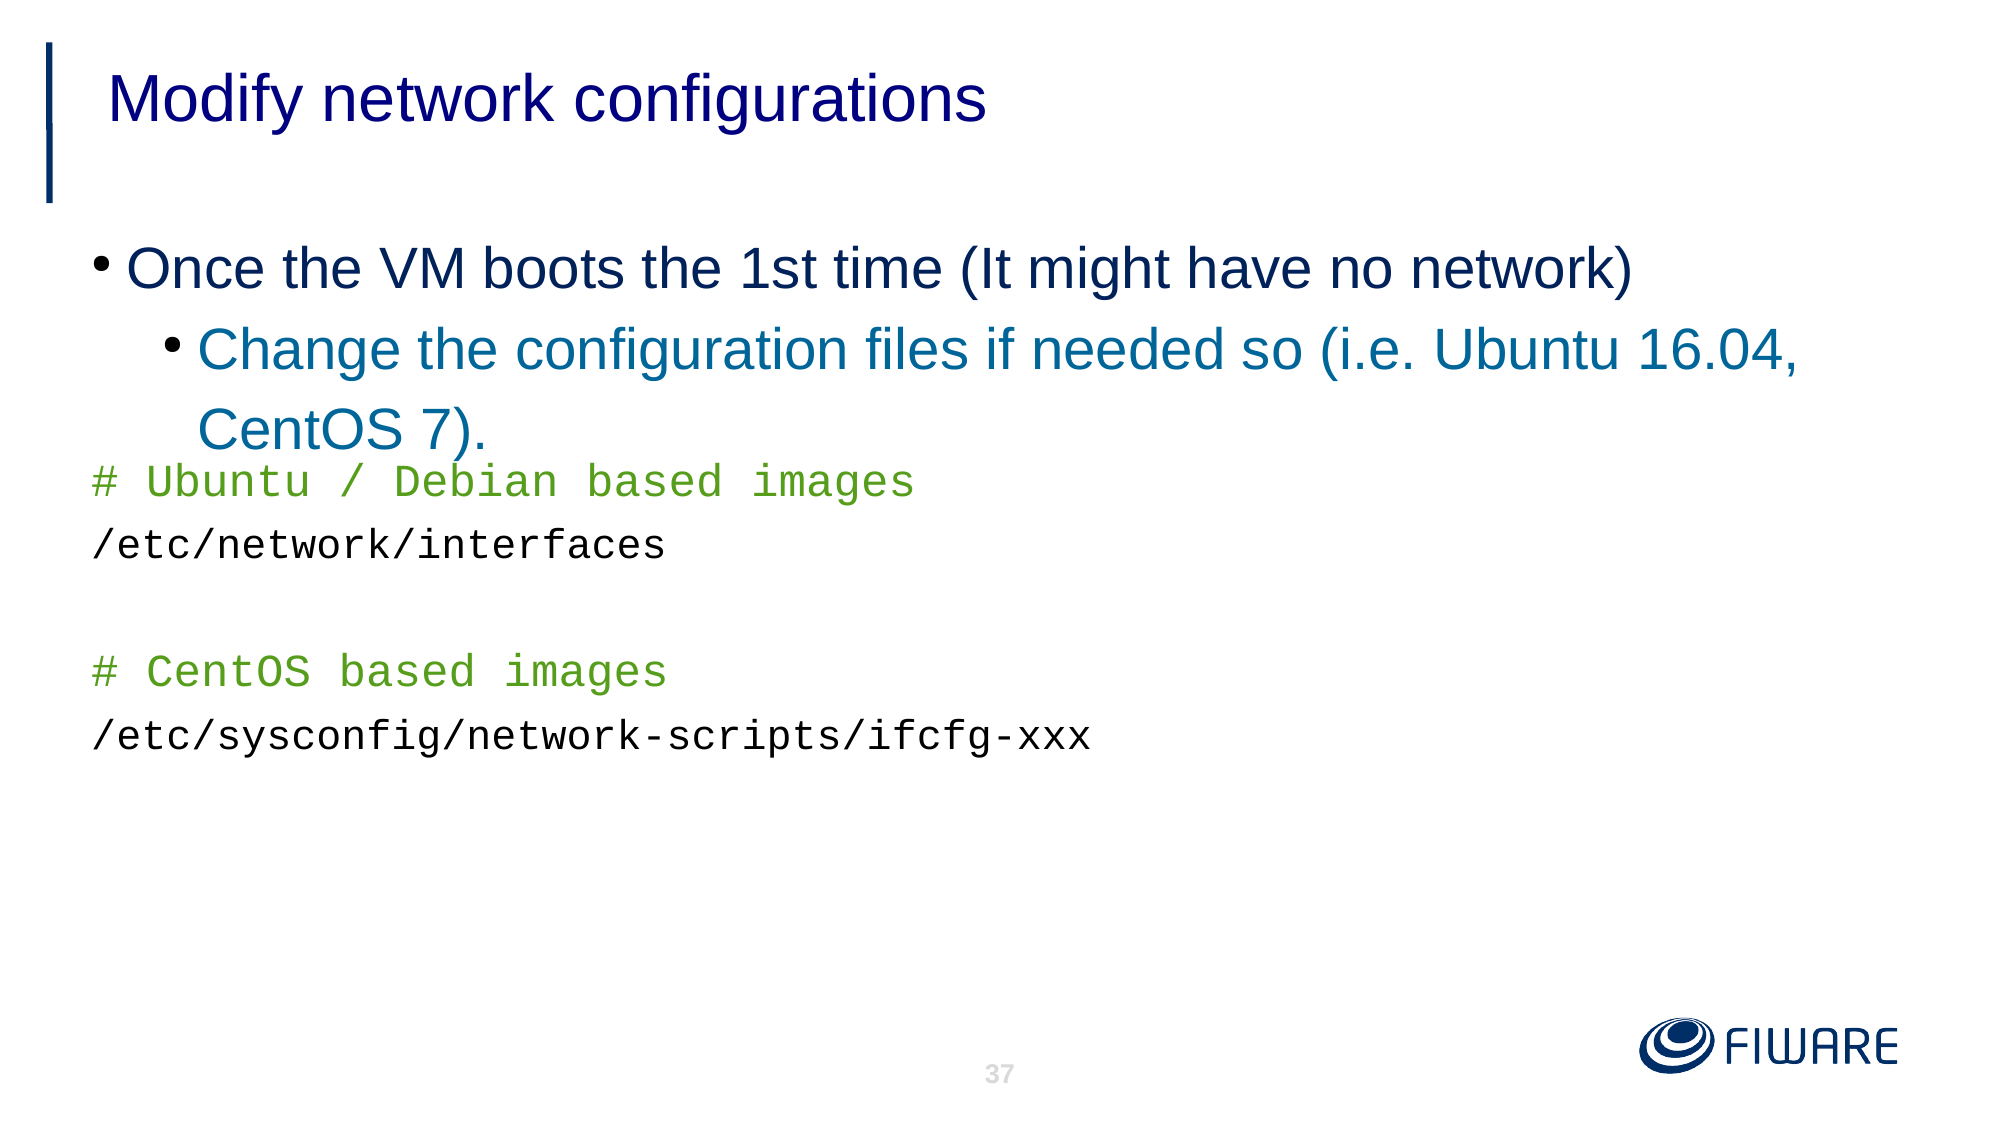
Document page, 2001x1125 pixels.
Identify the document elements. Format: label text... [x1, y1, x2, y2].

title Modify network configurations [92, 47, 1704, 178]
text_box # Ubuntu / Debian based images /etc/network/interfaces # CentOS based images /etc/sysconfig/network-scripts/ifcfg-xxx [76, 442, 1902, 766]
slide_number <number> [887, 1042, 1113, 1103]
picture [1635, 1012, 1905, 1077]
text_box Once the VM boots the 1st time (It might have no network) Change the configuration files if needed so (i.e. Ubuntu 16.04, CentOS 7). [76, 212, 1902, 442]
